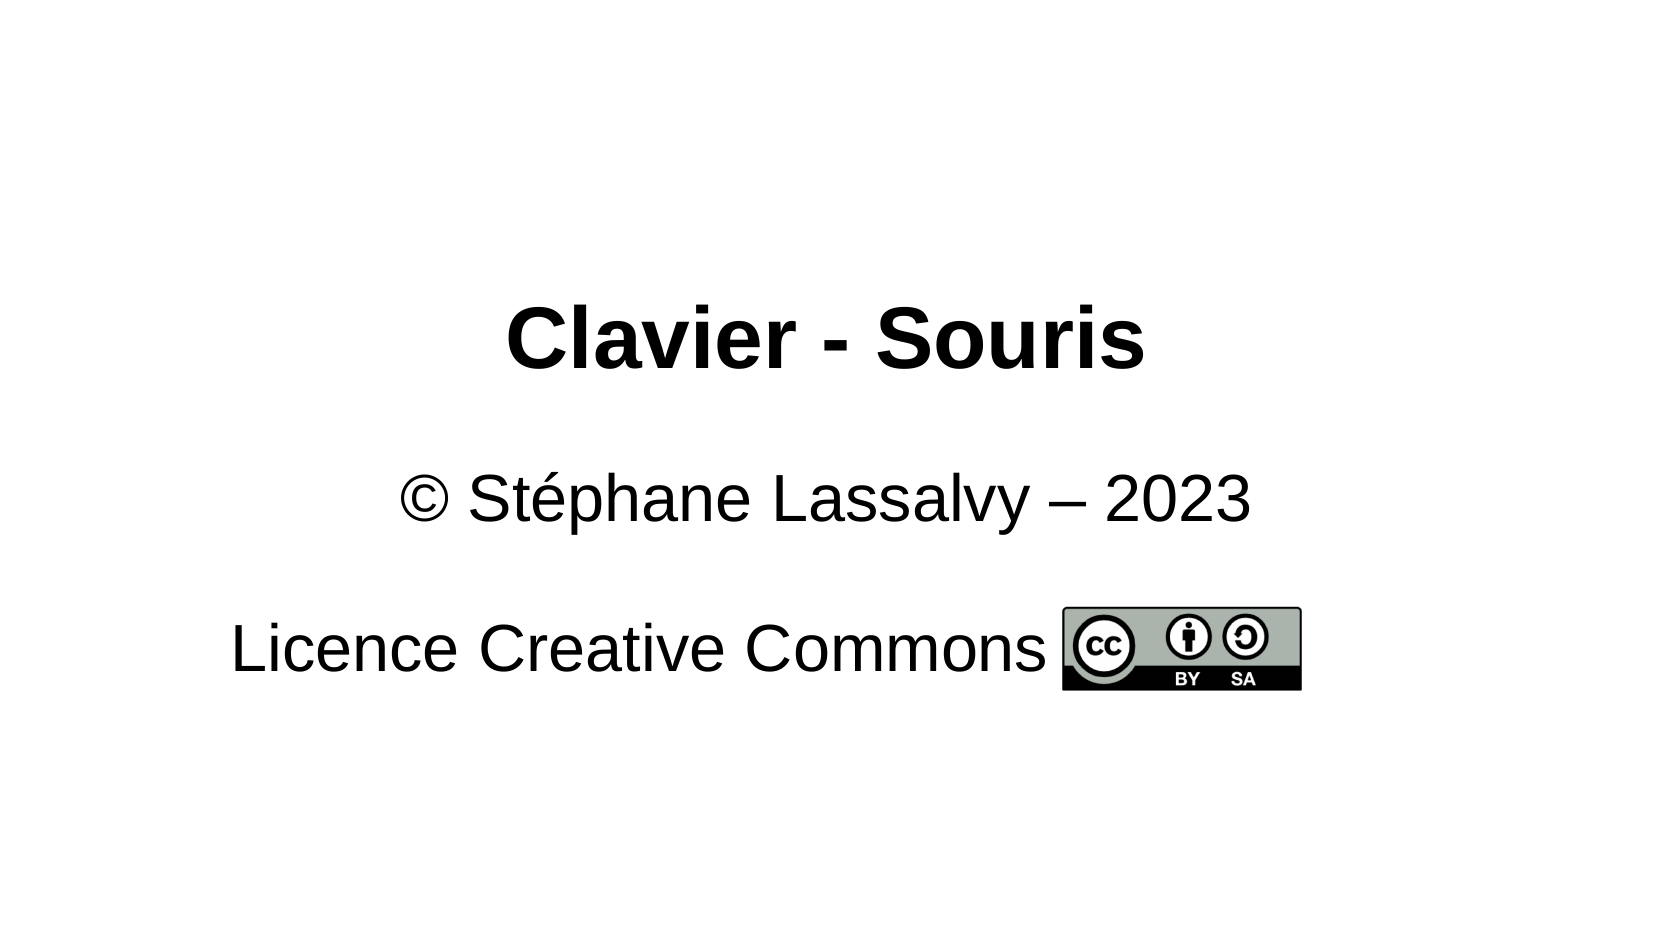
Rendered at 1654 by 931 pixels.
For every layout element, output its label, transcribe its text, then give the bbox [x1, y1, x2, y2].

subtitle Clavier - Souris © Stéphane Lassalvy – 2023 Licence Creative Commons [82, 217, 1571, 758]
picture [1062, 606, 1302, 691]
